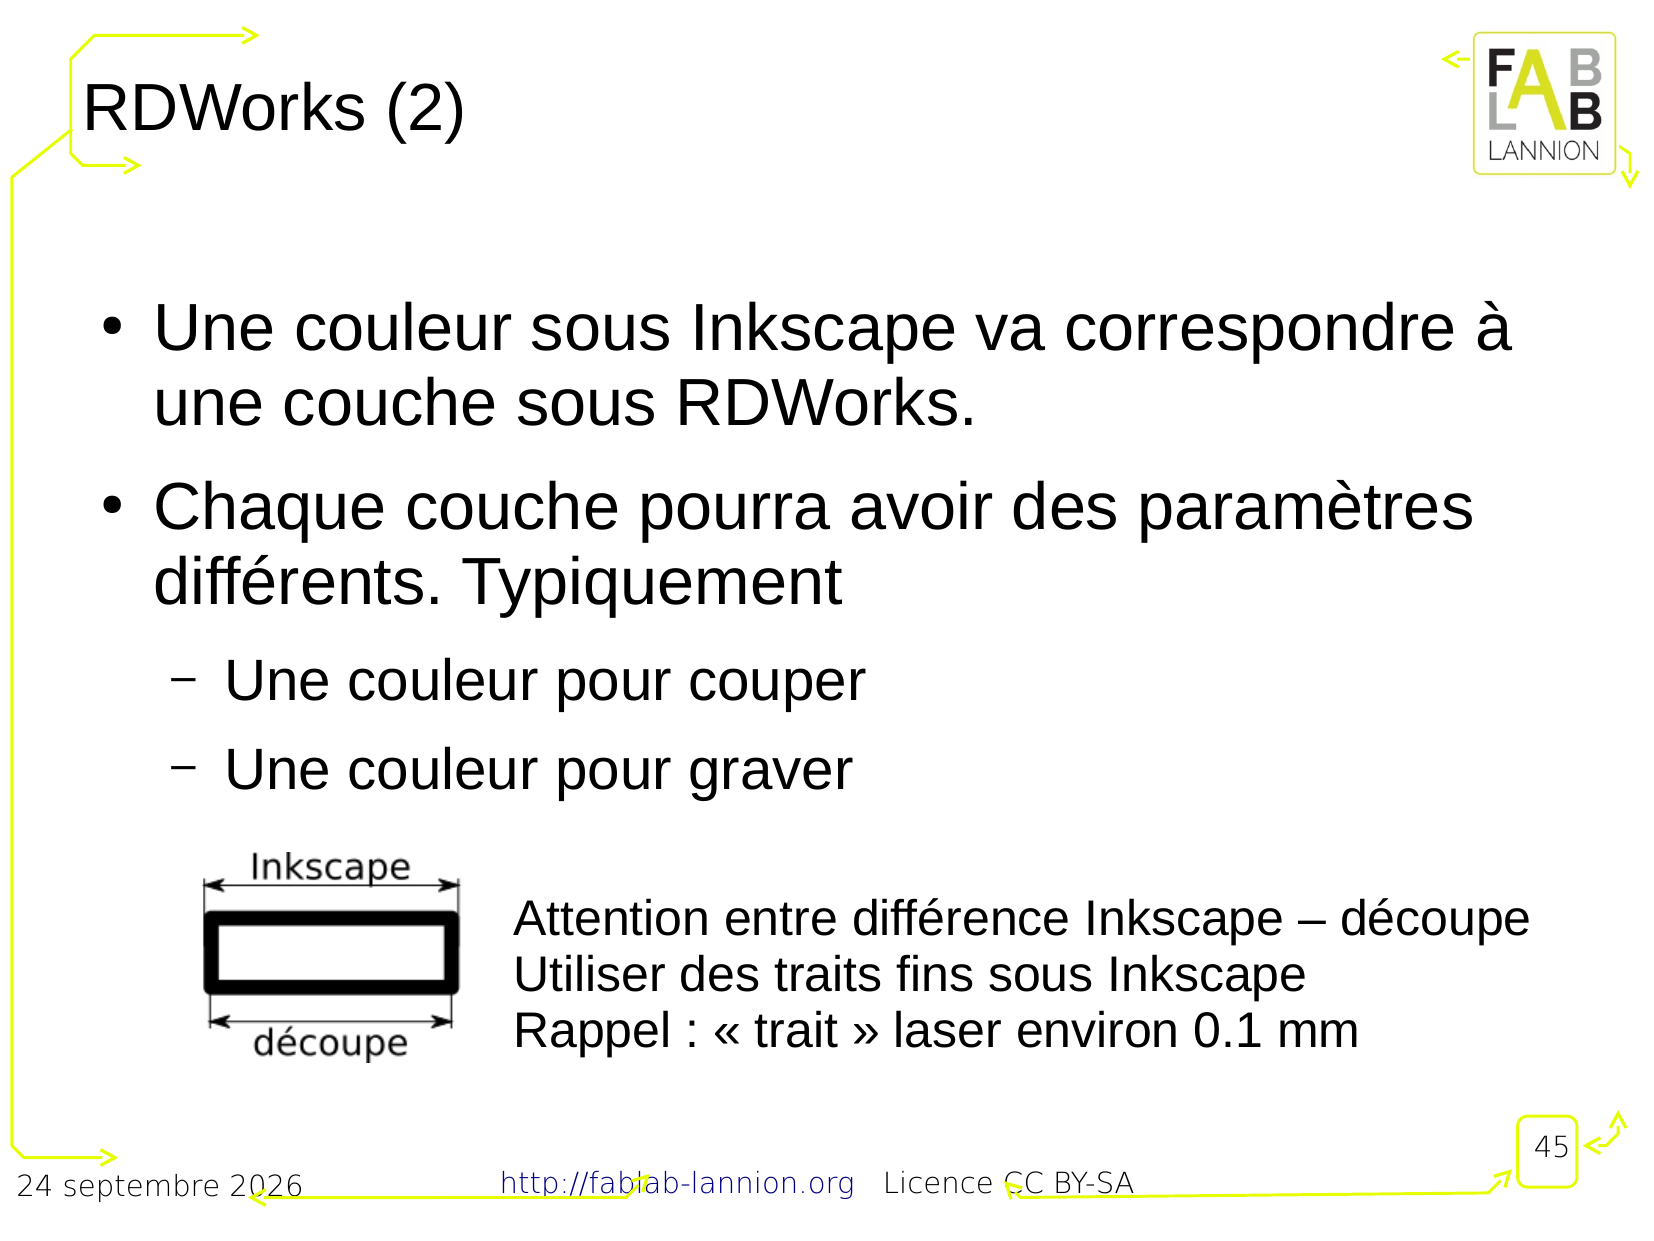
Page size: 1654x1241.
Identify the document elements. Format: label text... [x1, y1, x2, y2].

title RDWorks (2) [82, 49, 1441, 166]
list Une couleur sous Inkscape va correspondre à une couche sous RDWorks. Chaque couche pourra avoir des paramètres différents. Typiquement Une couleur pour couper Une couleur pour graver [82, 290, 1571, 1010]
picture [1470, 29, 1619, 178]
picture [202, 852, 473, 1063]
text_box Attention entre différence Inkscape – découpe Utiliser des traits fins sous Inkscape Rappel : « trait » laser environ 0.1 mm [498, 883, 1548, 1066]
